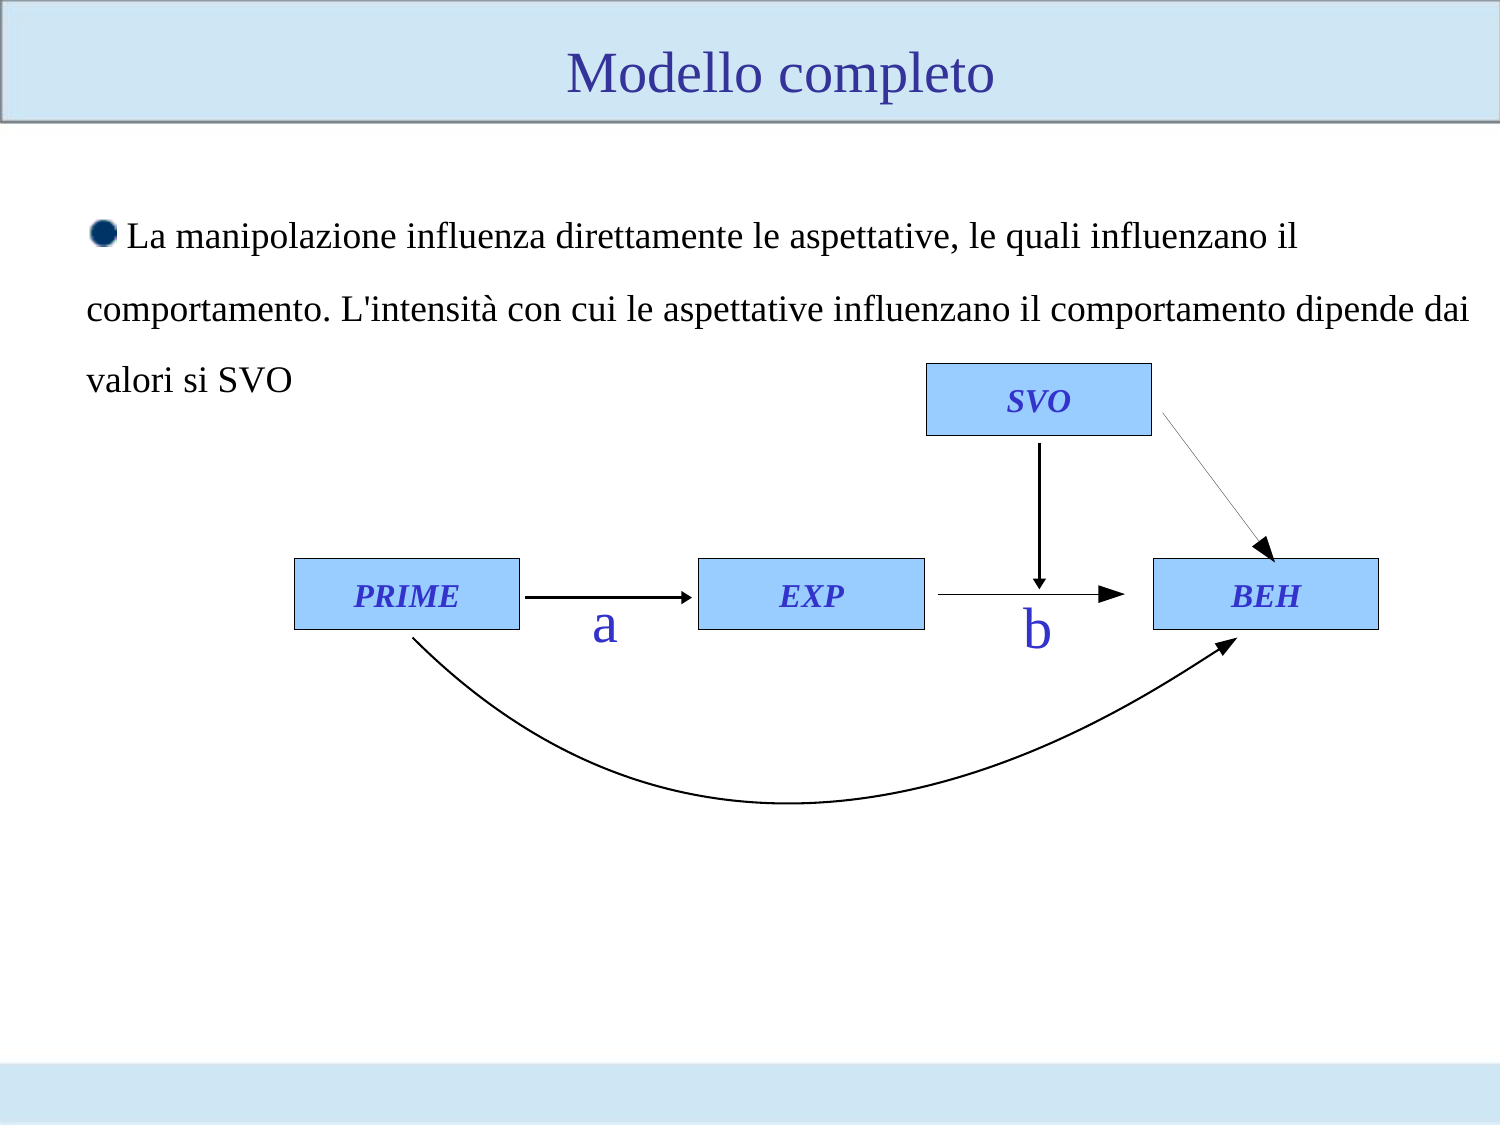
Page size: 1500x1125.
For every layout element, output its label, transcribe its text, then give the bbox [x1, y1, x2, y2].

text_box BEH [1153, 558, 1379, 630]
text_box PRIME [294, 558, 520, 630]
text_box SVO [926, 409, 1152, 436]
text_box b [1009, 582, 1069, 668]
text_box a [578, 576, 634, 662]
picture [0, 0, 1500, 1125]
text_box EXP [698, 558, 925, 630]
title Modello completo [249, 21, 1313, 117]
text_box La manipolazione influenza direttamente le aspettative, le quali influenzano il comportamento. L'intensità con cui le aspettative influenzano il comportamento dipende dai valori si SVO [71, 168, 1497, 409]
